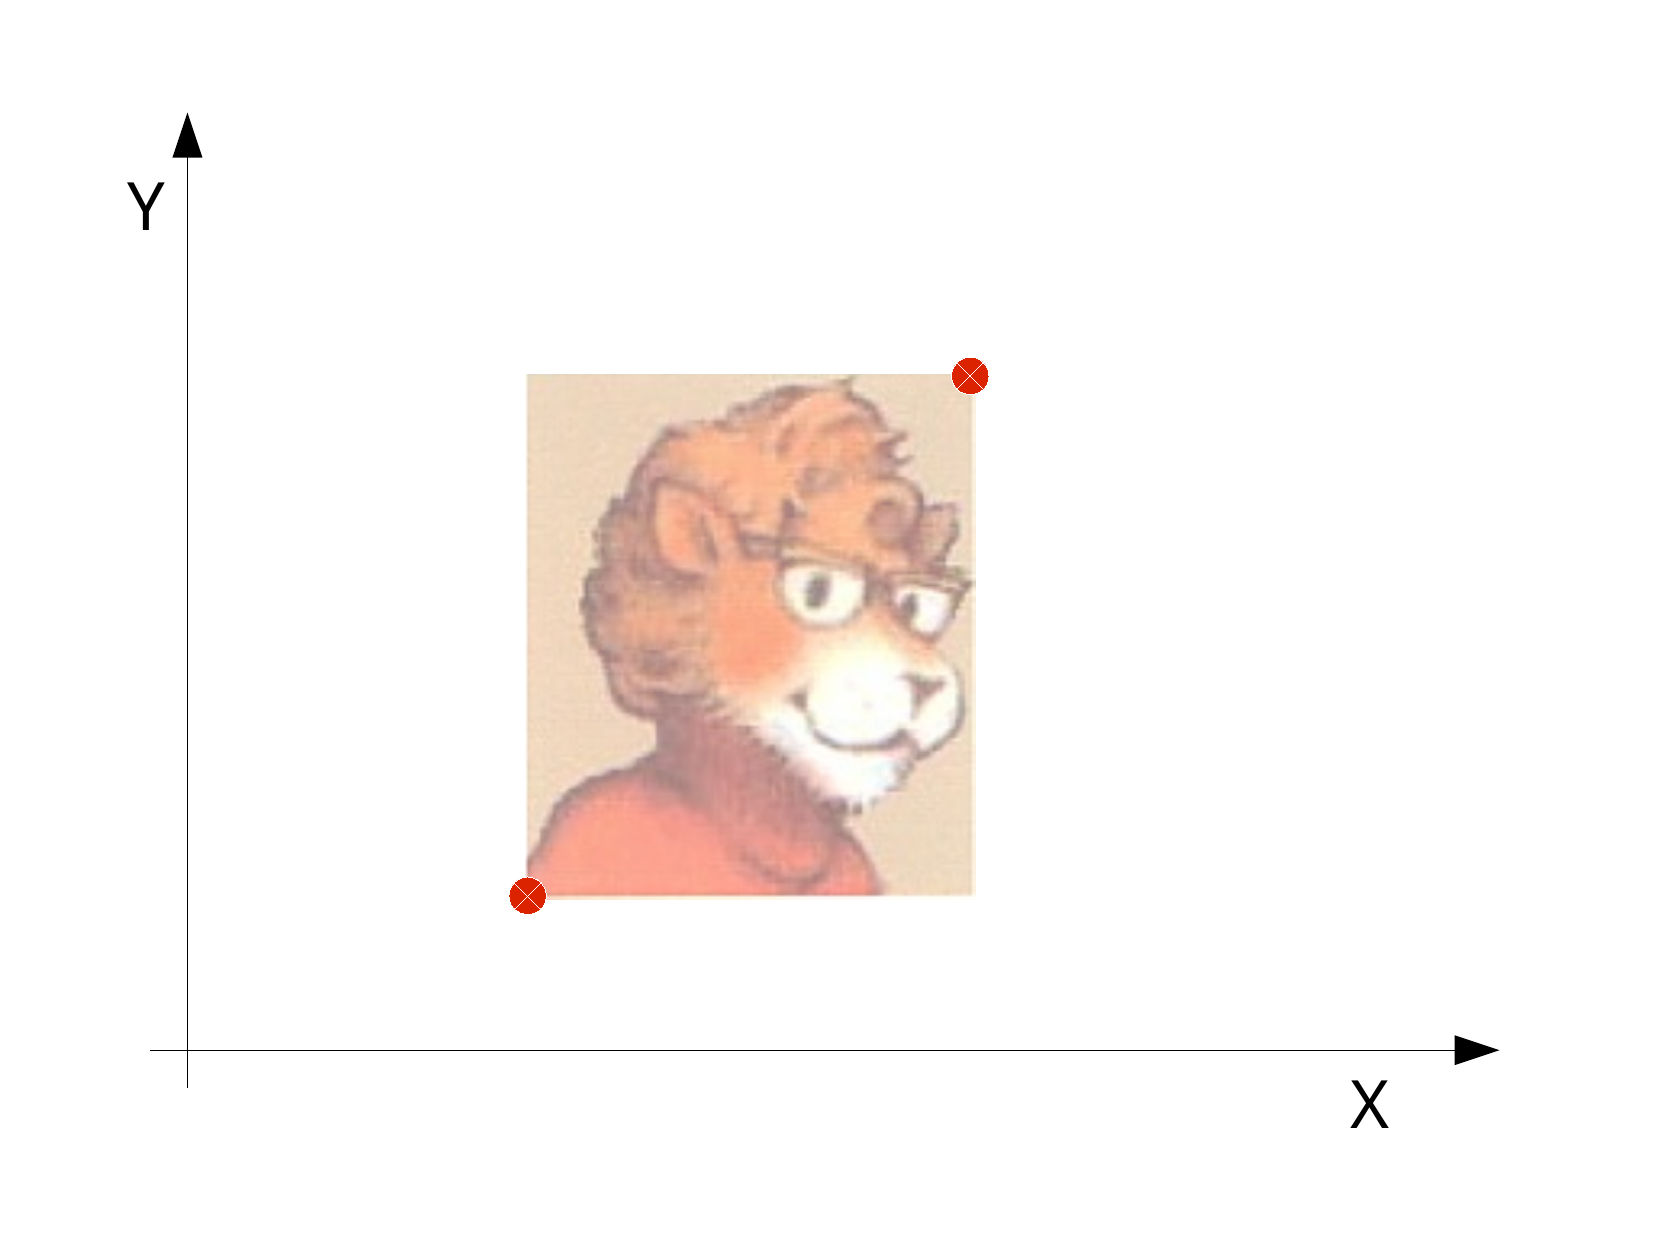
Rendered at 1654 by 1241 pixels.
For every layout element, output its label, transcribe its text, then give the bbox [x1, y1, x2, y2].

text_box X [1335, 1050, 1411, 1167]
text_box [508, 876, 547, 915]
picture [525, 374, 976, 901]
text_box Y [112, 152, 188, 268]
text_box [951, 356, 990, 395]
